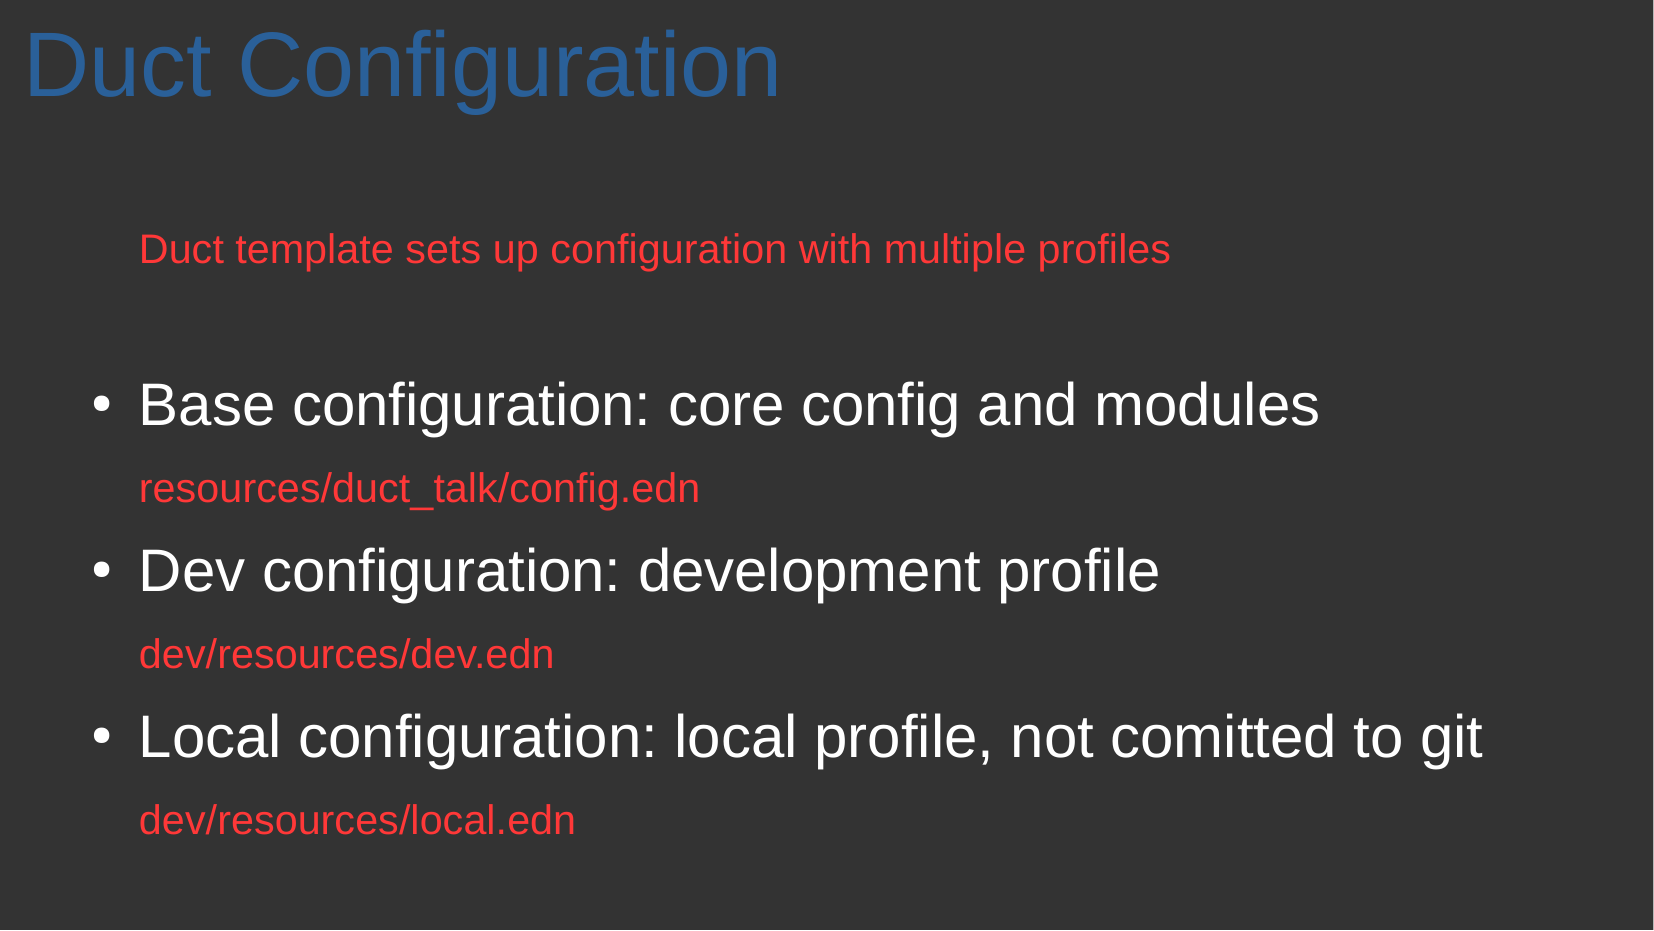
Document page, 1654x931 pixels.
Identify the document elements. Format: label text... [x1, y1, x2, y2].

list Duct template sets up configuration with multiple profiles Base configuration: core config and modules resources/duct_talk/config.edn Dev configuration: development profile dev/resources/dev.edn Local configuration: local profile, not comitted to git dev/resources/local.edn [75, 153, 1564, 851]
title Duct Configuration [23, 11, 1589, 119]
